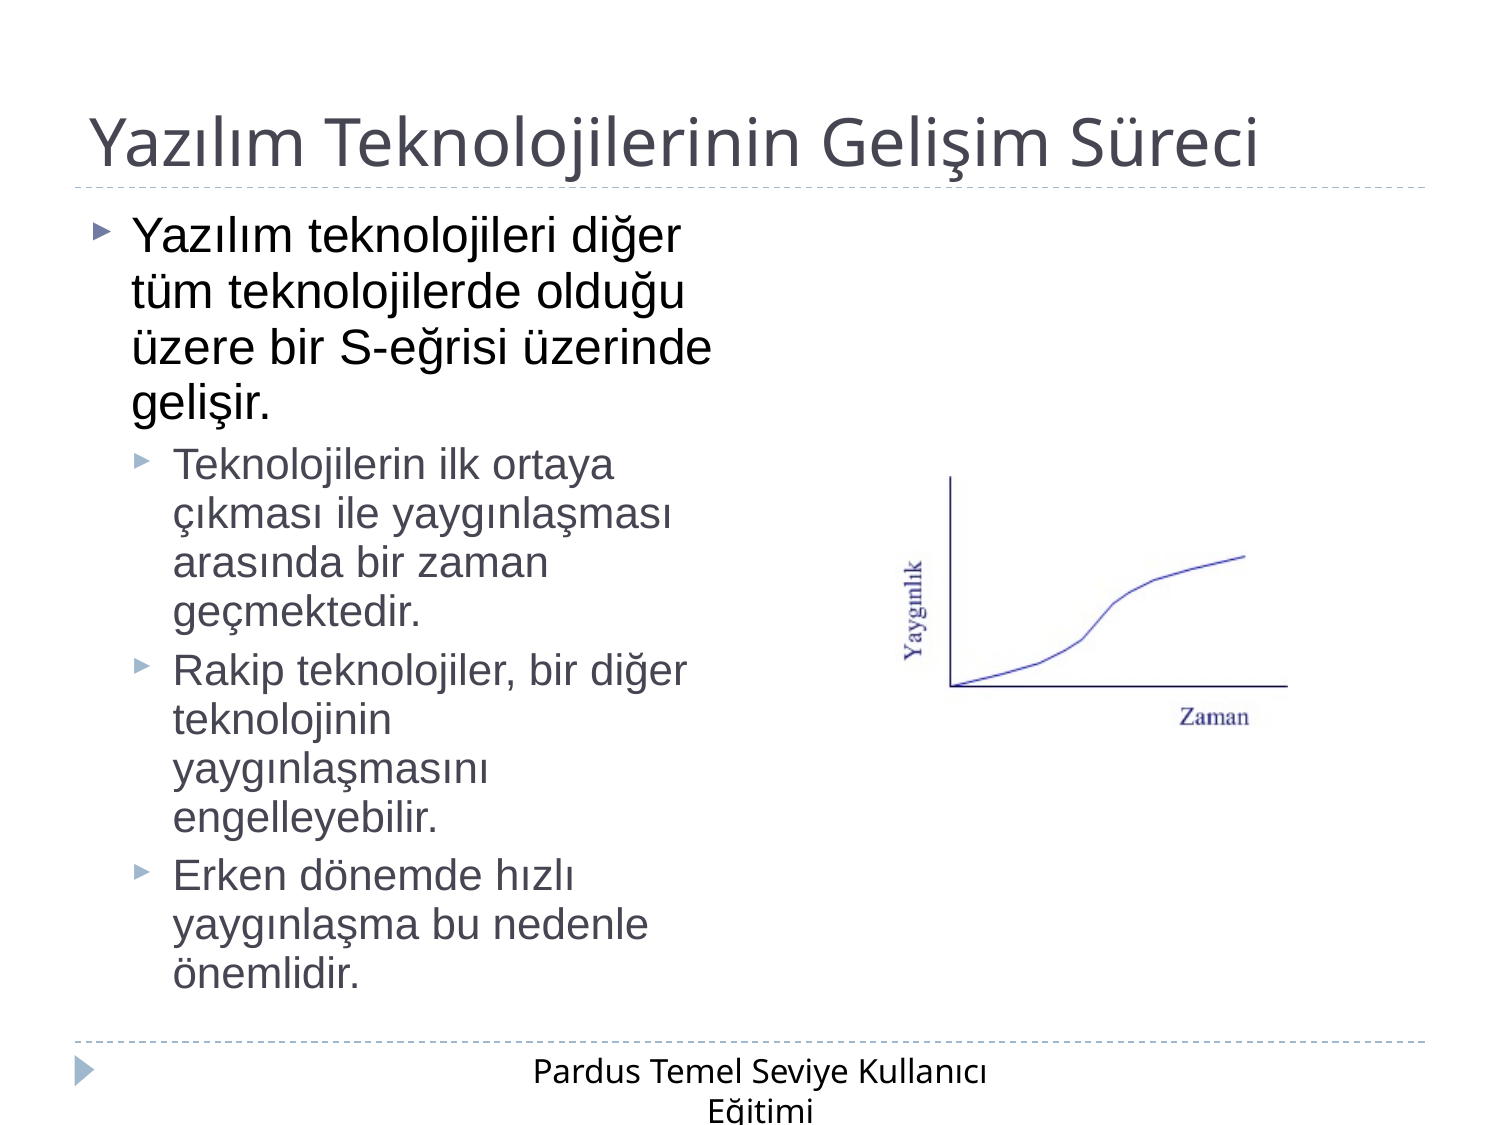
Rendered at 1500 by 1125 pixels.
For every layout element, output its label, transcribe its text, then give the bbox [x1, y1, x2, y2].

title Yazılım Teknolojilerinin Gelişim Süreci [75, 37, 1425, 188]
list Yazılım teknolojileri diğer tüm teknolojilerde olduğu üzere bir S-eğrisi üzerinde gelişir. Teknolojilerin ilk ortaya çıkması ile yaygınlaşması arasında bir zaman geçmektedir. Rakip teknolojiler, bir diğer teknolojinin yaygınlaşmasını engelleyebilir. Erken dönemde hızlı yaygınlaşma bu nedenle önemlidir. [75, 200, 738, 1010]
picture [895, 476, 1288, 733]
